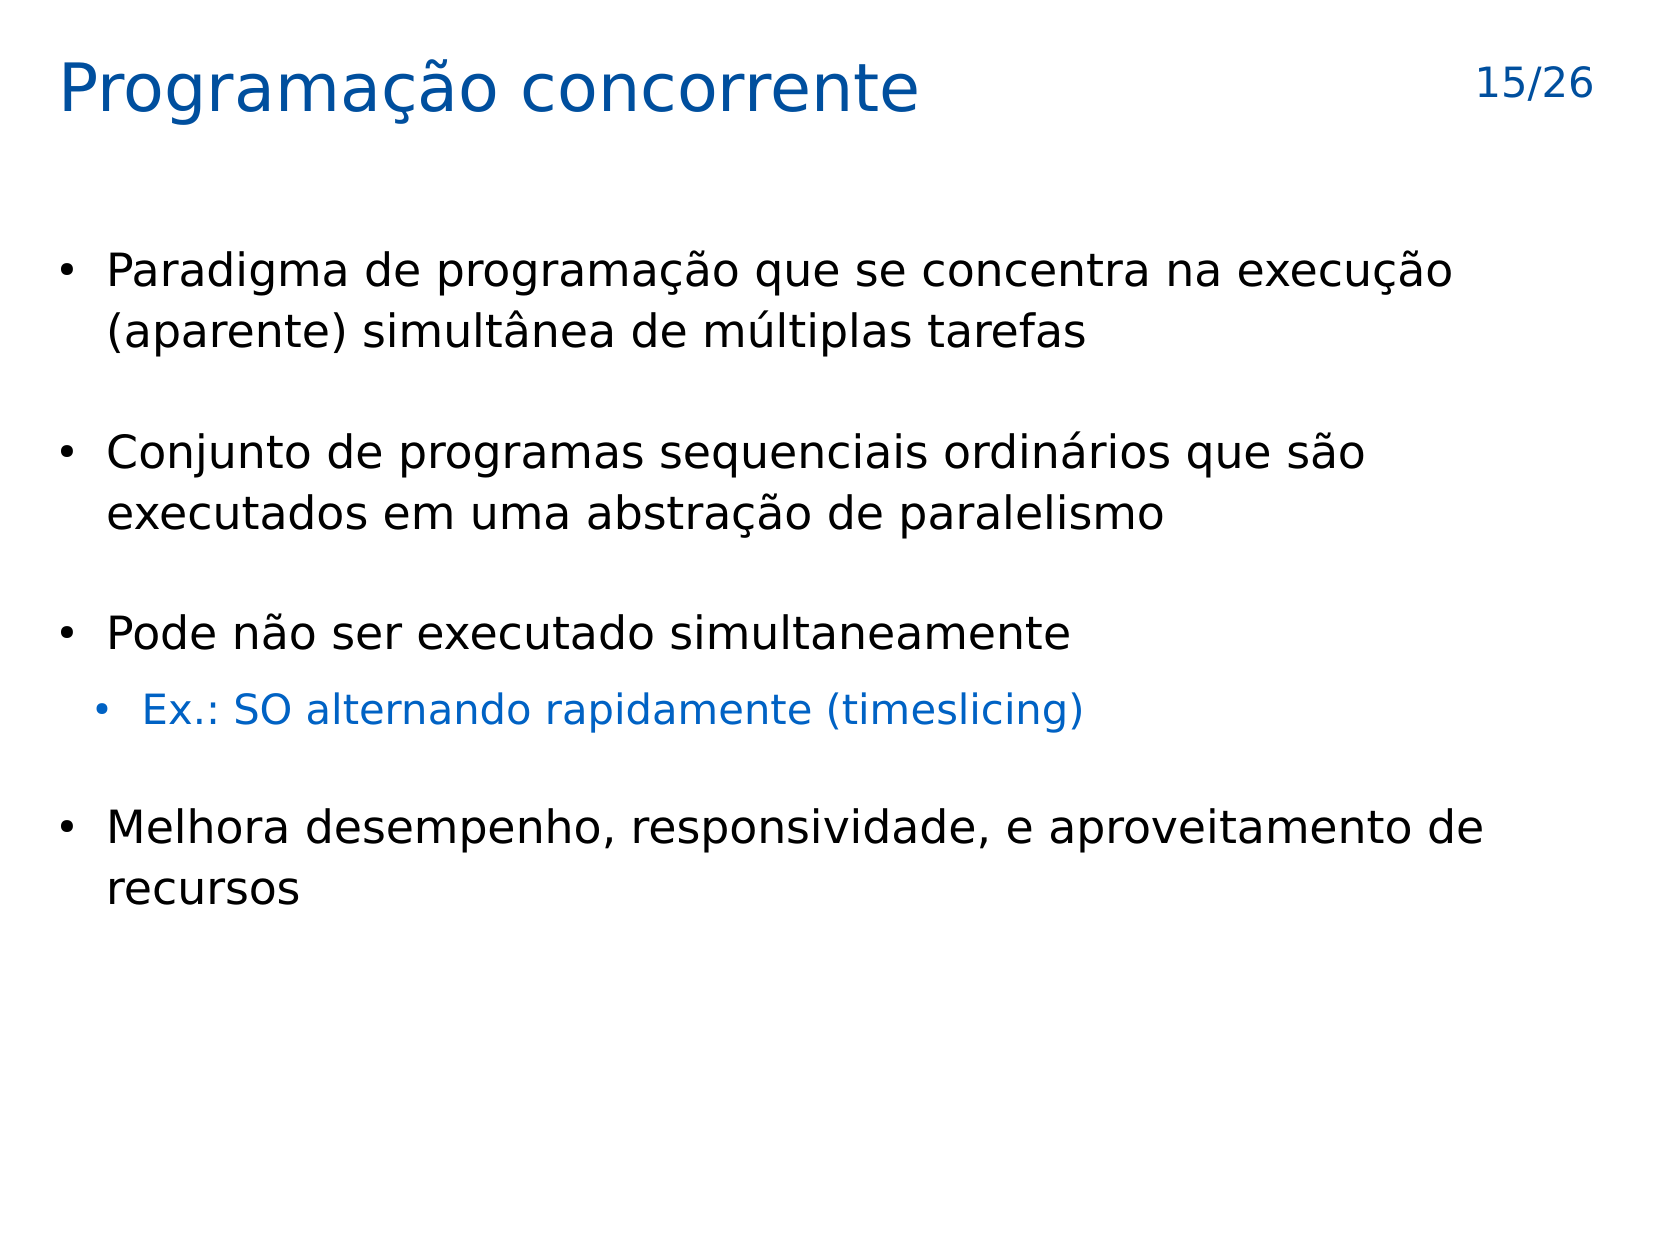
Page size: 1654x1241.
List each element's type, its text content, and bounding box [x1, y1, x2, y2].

title Programação concorrente [59, 29, 1625, 148]
list Paradigma de programação que se concentra na execução (aparente) simultânea de múltiplas tarefas Conjunto de programas sequenciais ordinários que são executados em uma abstração de paralelismo Pode não ser executado simultaneamente Ex.: SO alternando rapidamente (timeslicing) Melhora desempenho, responsividade, e aproveitamento de recursos [59, 236, 1595, 1211]
